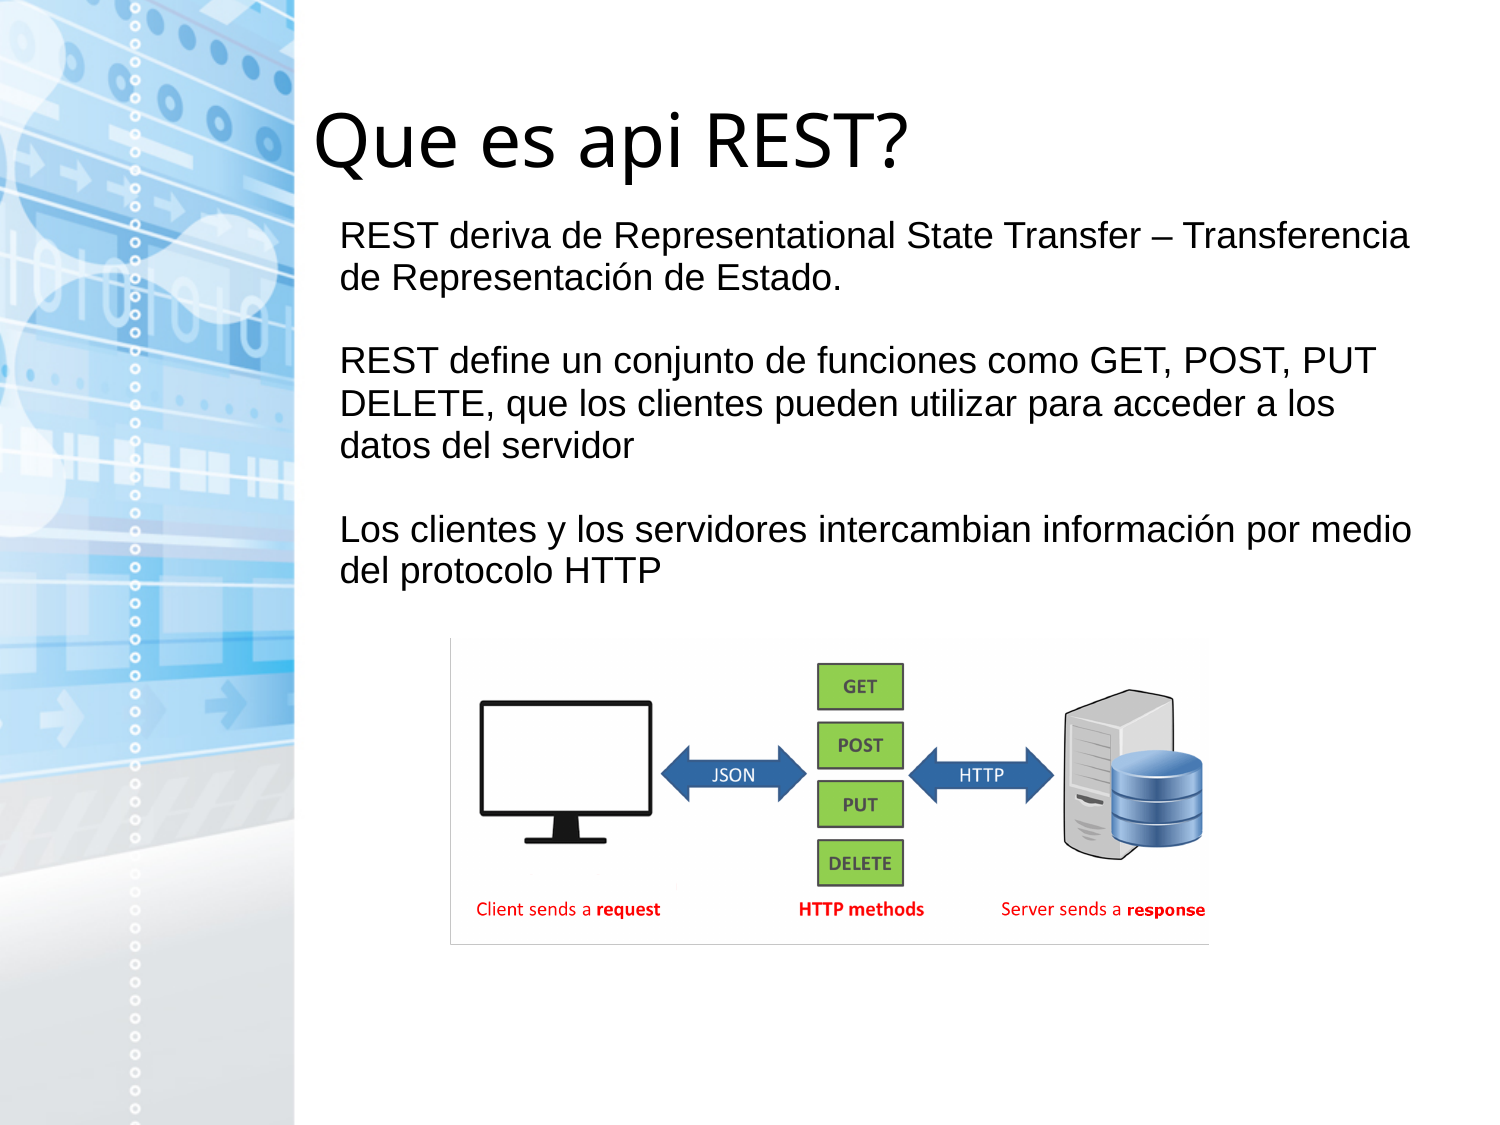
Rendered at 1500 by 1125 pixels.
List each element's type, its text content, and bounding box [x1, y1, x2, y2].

text_box REST deriva de Representational State Transfer – Transferencia de Representación de Estado. REST define un conjunto de funciones como GET, POST, PUT DELETE, que los clientes pueden utilizar para acceder a los datos del servidor Los clientes y los servidores intercambian información por medio del protocolo HTTP [324, 206, 1447, 600]
picture [0, 0, 1500, 1125]
title Que es api REST? [312, 45, 1424, 233]
